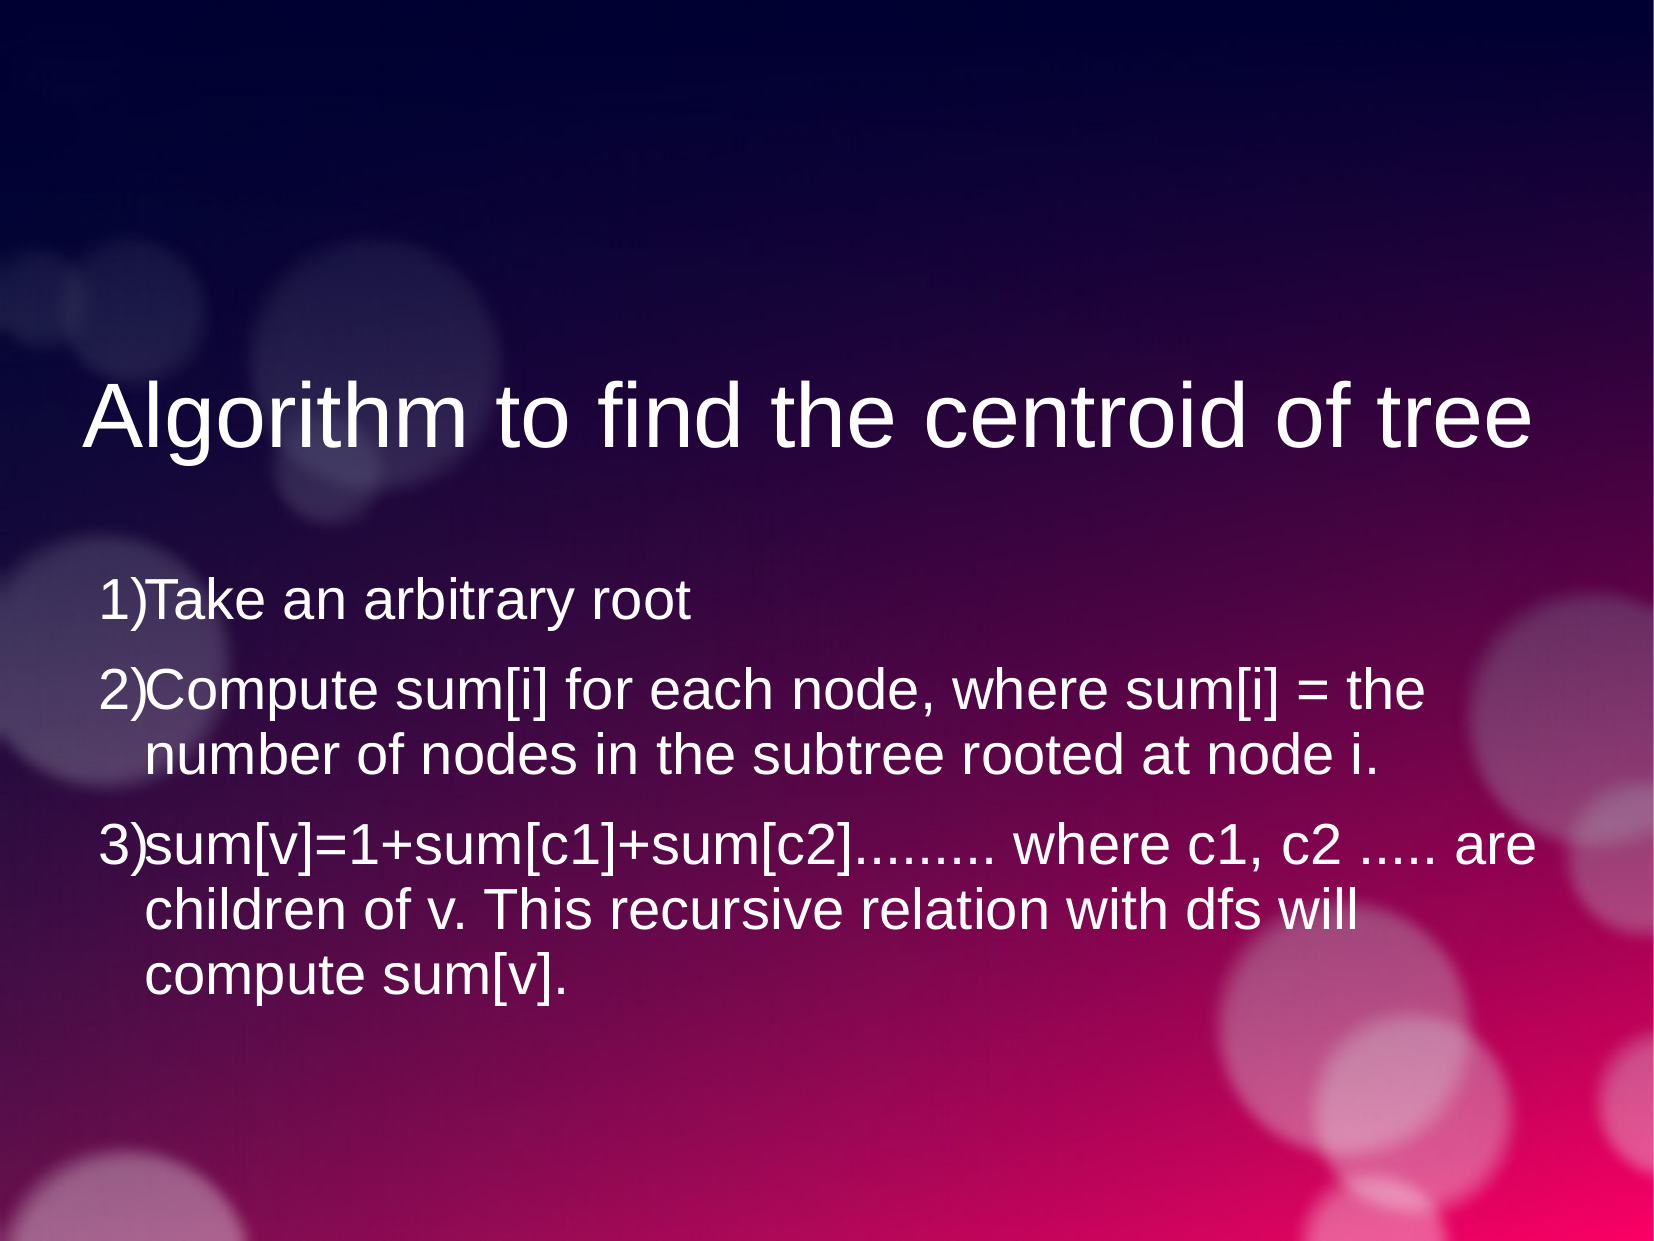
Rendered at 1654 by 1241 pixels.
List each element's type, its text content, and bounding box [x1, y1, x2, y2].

title Algorithm to find the centroid of tree [82, 312, 1571, 520]
picture [0, 0, 1654, 1241]
list Take an arbitrary root Compute sum[i] for each node, where sum[i] = the number of nodes in the subtree rooted at node i. sum[v]=1+sum[c1]+sum[c2]......... where c1, c2 ..... are children of v. This recursive relation with dfs will compute sum[v]. [82, 566, 1571, 1010]
